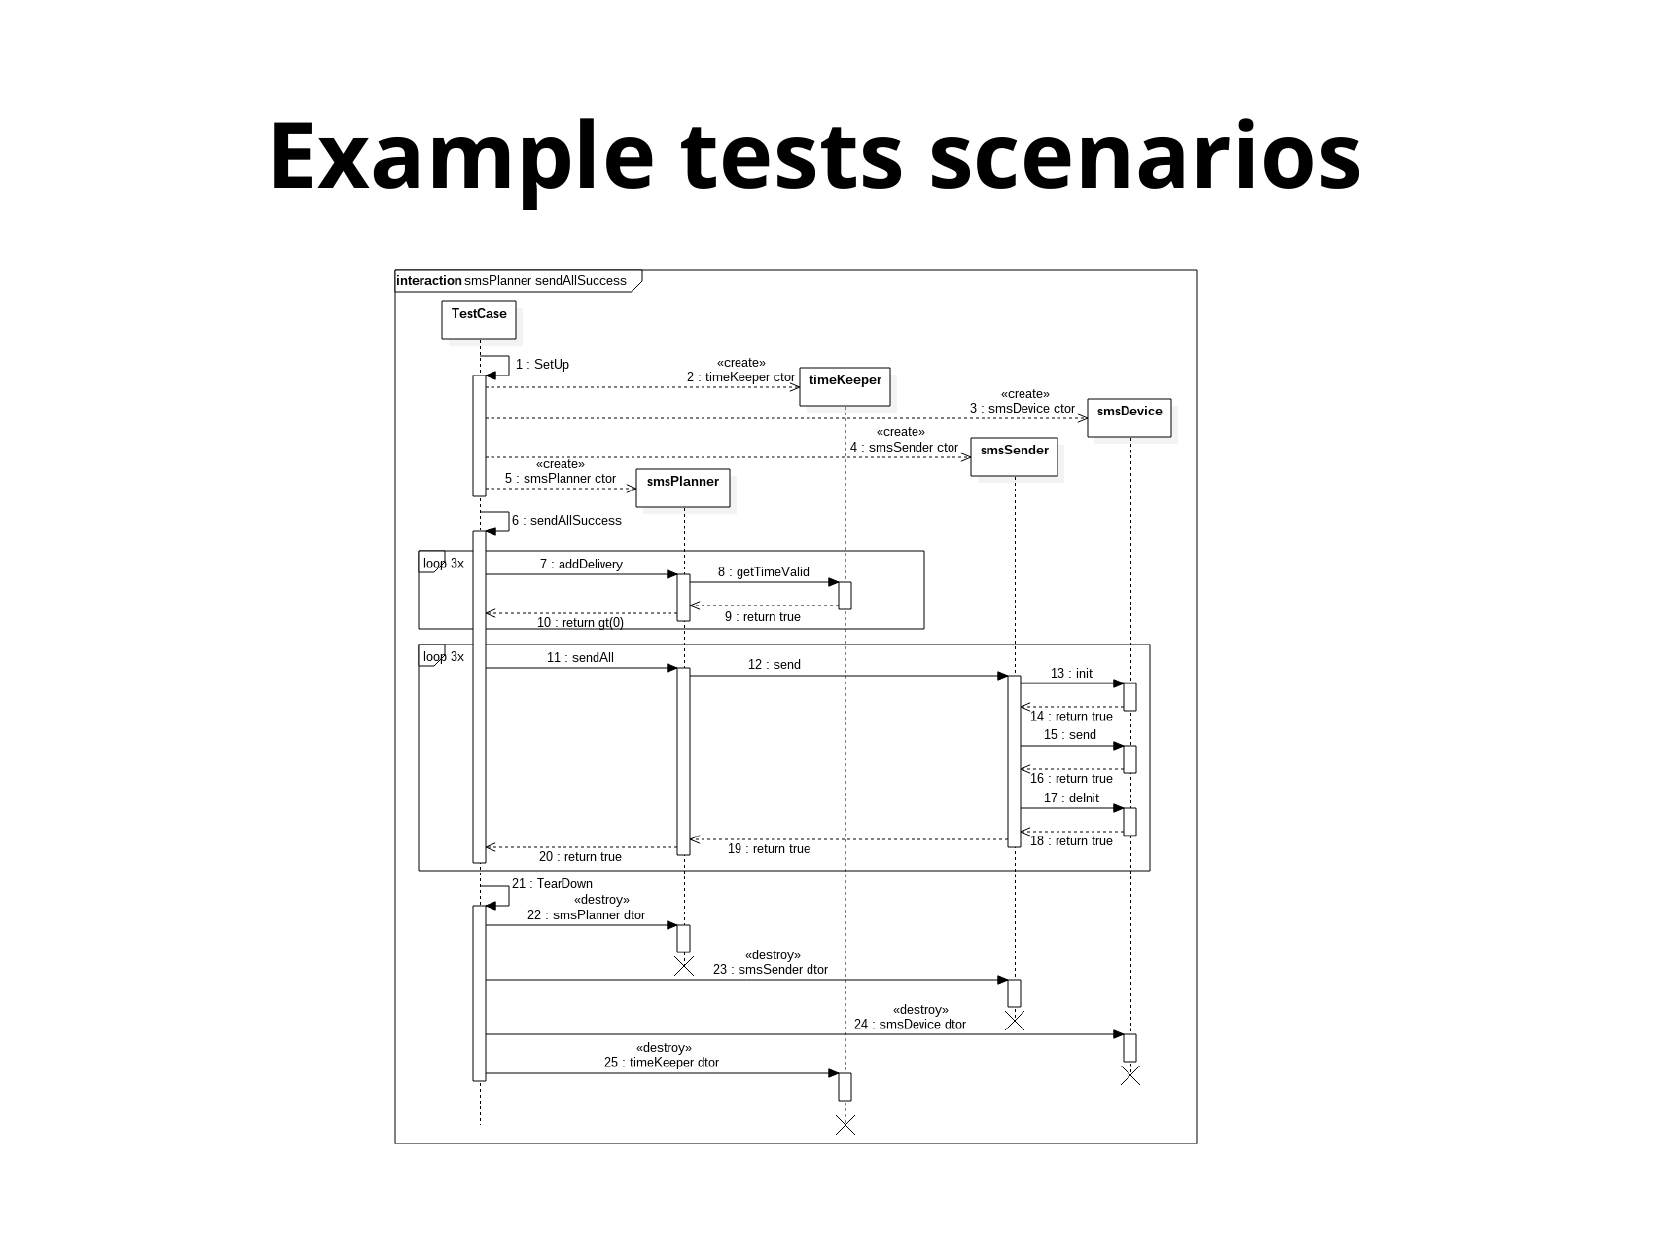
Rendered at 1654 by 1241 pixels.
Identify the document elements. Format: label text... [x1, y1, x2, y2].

picture [385, 260, 1235, 1182]
title Example tests scenarios [82, 23, 1571, 283]
